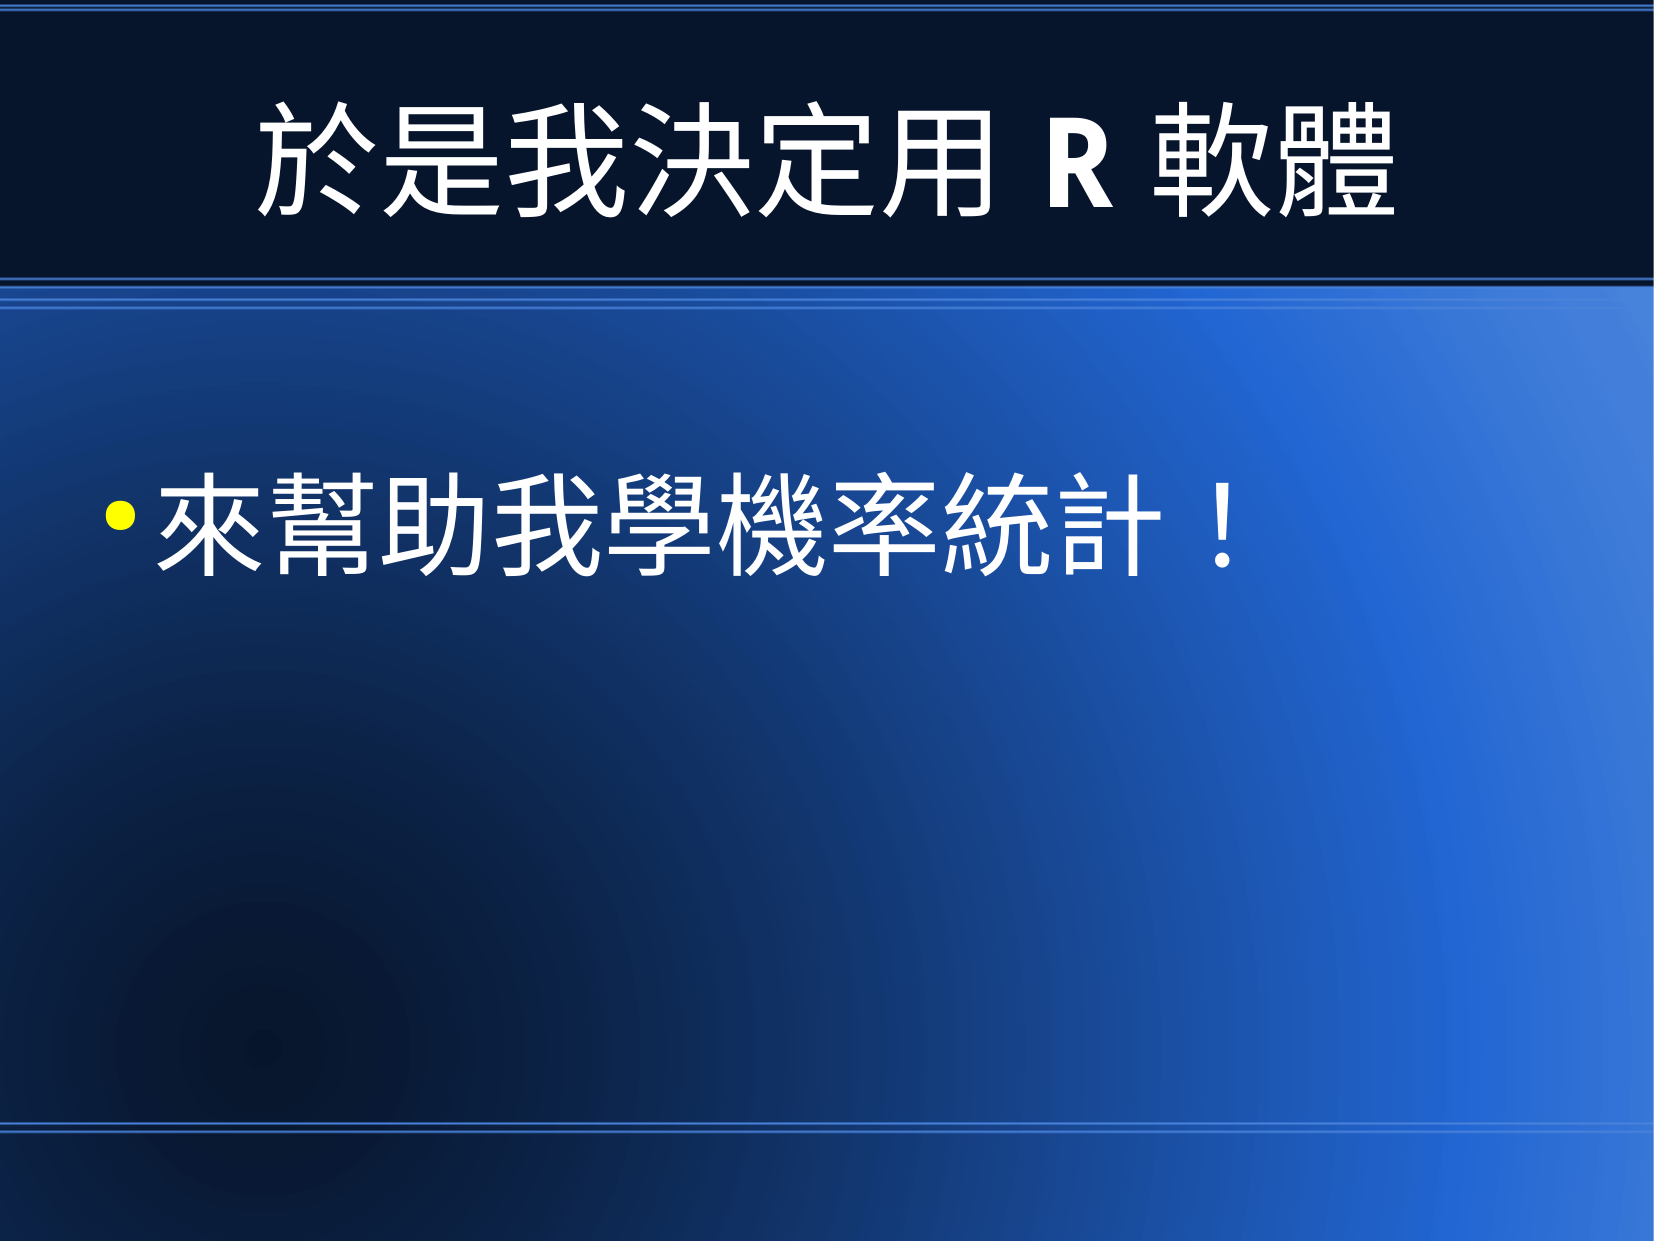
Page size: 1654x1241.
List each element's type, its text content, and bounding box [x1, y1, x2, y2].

picture [0, 0, 1654, 1241]
list 來幫助我學機率統計！ [82, 355, 1571, 1241]
title 於是我決定用R軟體 [82, 49, 1571, 257]
